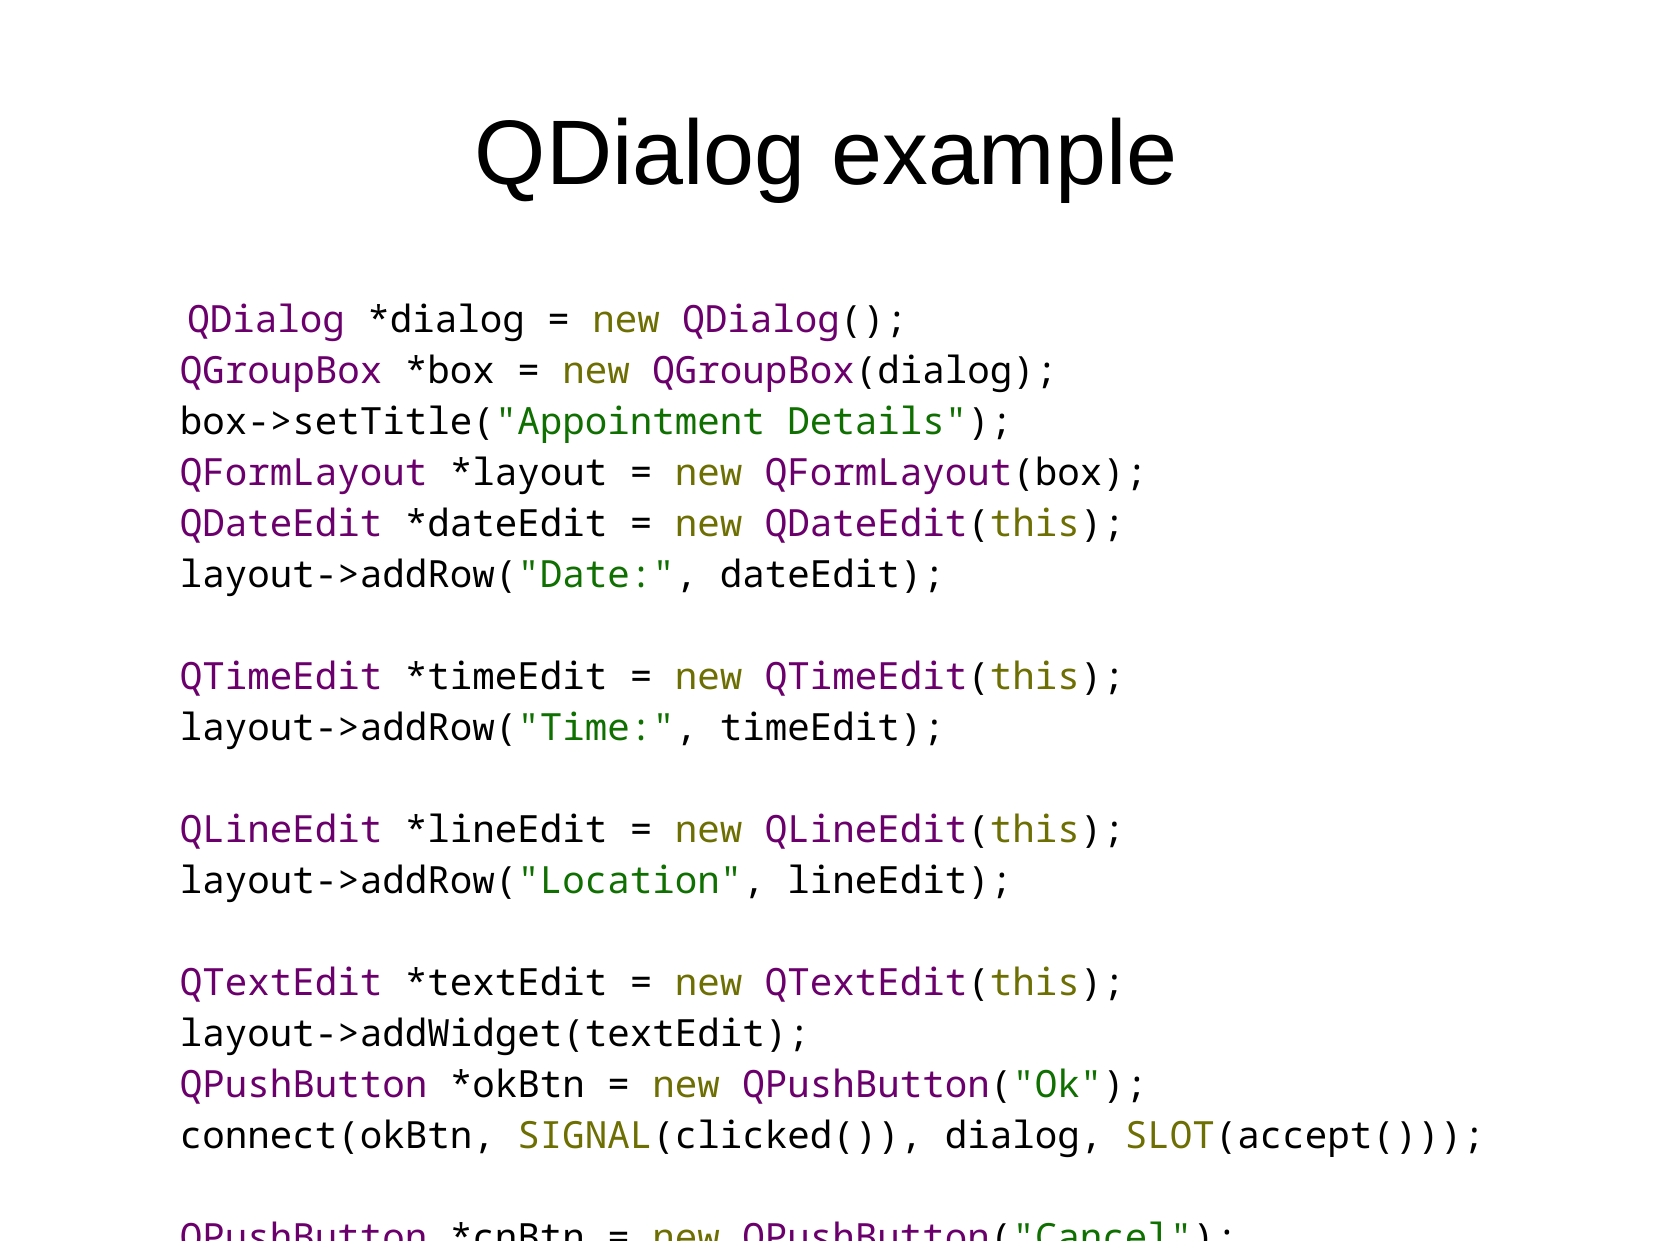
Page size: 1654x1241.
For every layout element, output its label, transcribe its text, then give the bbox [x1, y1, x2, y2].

text_box QDialog *dialog = new QDialog(); QGroupBox *box = new QGroupBox(dialog); box->setTitle("Appointment Details"); QFormLayout *layout = new QFormLayout(box); QDateEdit *dateEdit = new QDateEdit(this); layout->addRow("Date:", dateEdit); QTimeEdit *timeEdit = new QTimeEdit(this); layout->addRow("Time:", timeEdit); QLineEdit *lineEdit = new QLineEdit(this); layout->addRow("Location", lineEdit); QTextEdit *textEdit = new QTextEdit(this); layout->addWidget(textEdit); QPushButton *okBtn = new QPushButton("Ok"); connect(okBtn, SIGNAL(clicked()), dialog, SLOT(accept())); QPushButton *cnBtn = new QPushButton("Cancel"); connect(cnBtn, SIGNAL(clicked()), dialog, SLOT(reject())); layout->addRow(okBtn, cnBtn); dialog->exec(); [75, 285, 1654, 1200]
title QDialog example [82, 49, 1571, 257]
